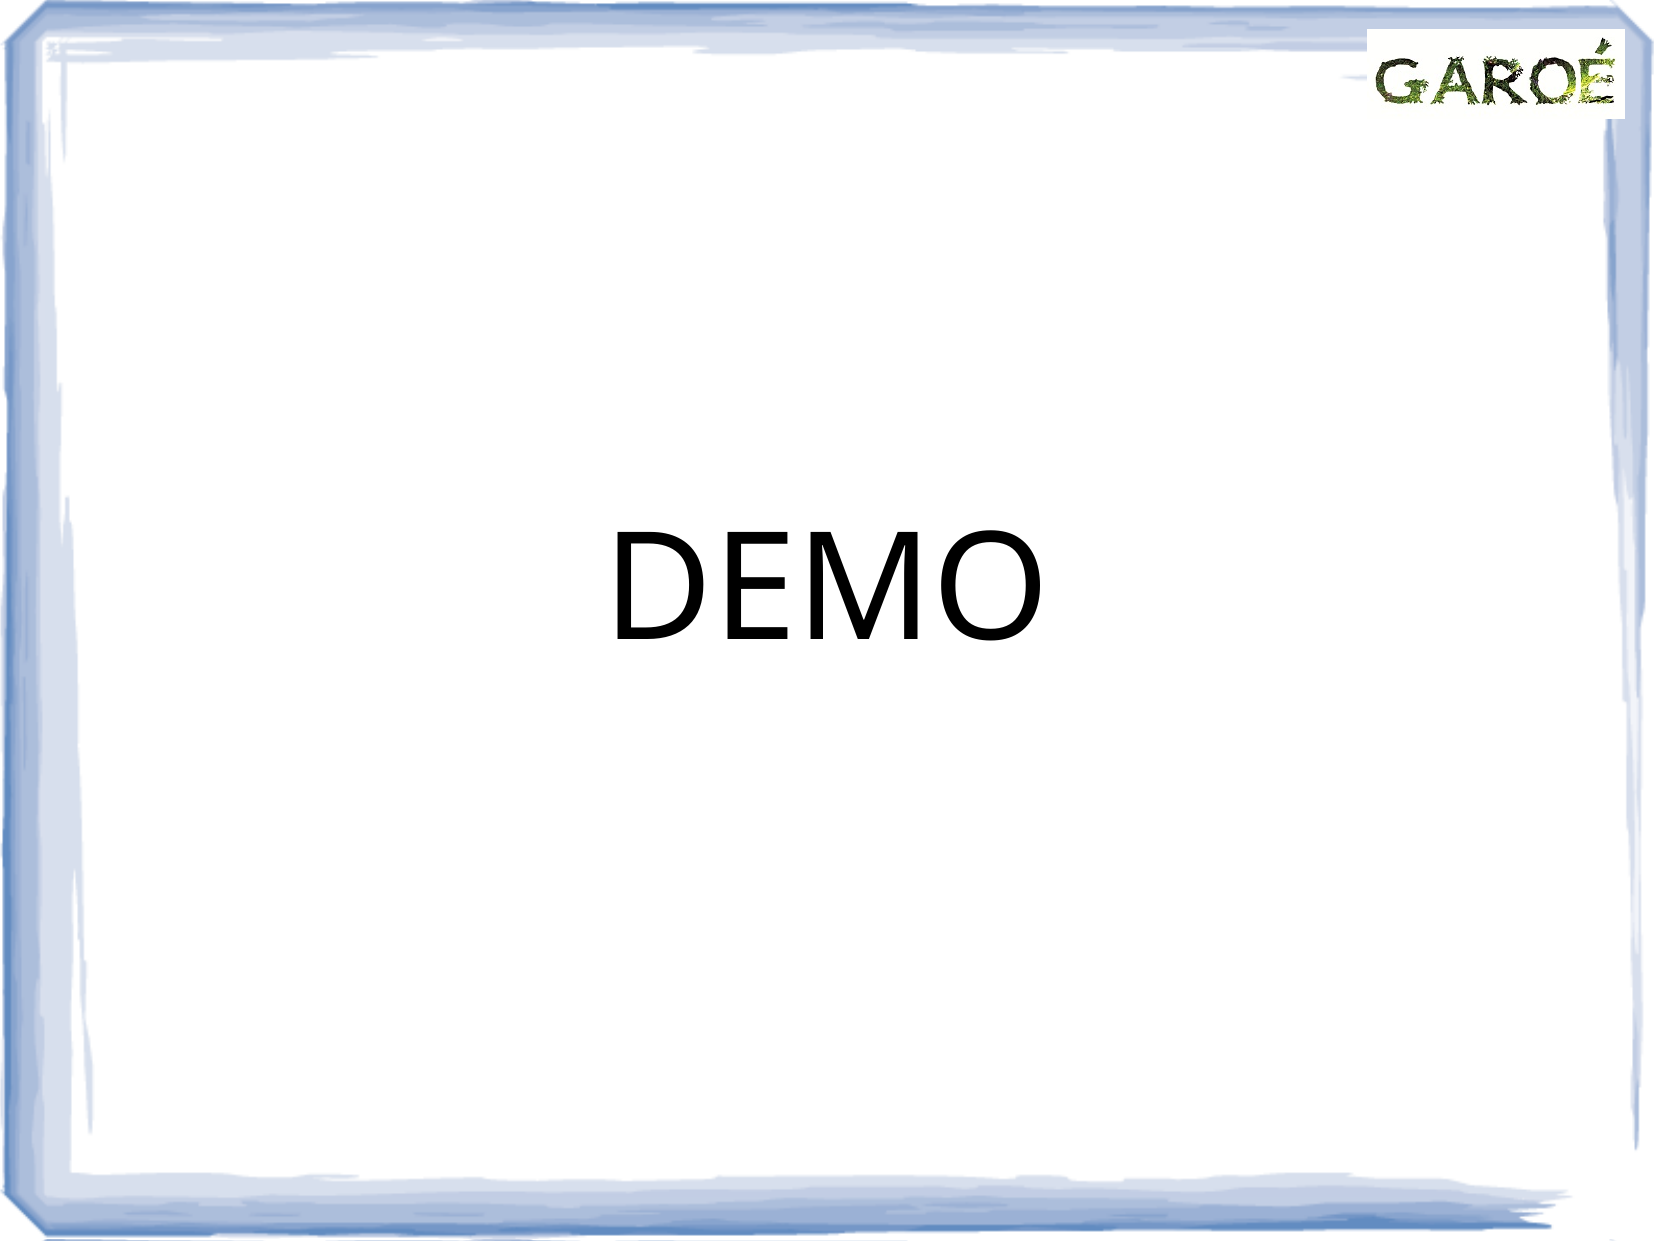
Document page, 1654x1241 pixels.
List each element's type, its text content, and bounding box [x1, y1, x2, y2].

picture [0, 0, 1654, 1241]
text_box DEMO [29, 472, 1625, 697]
